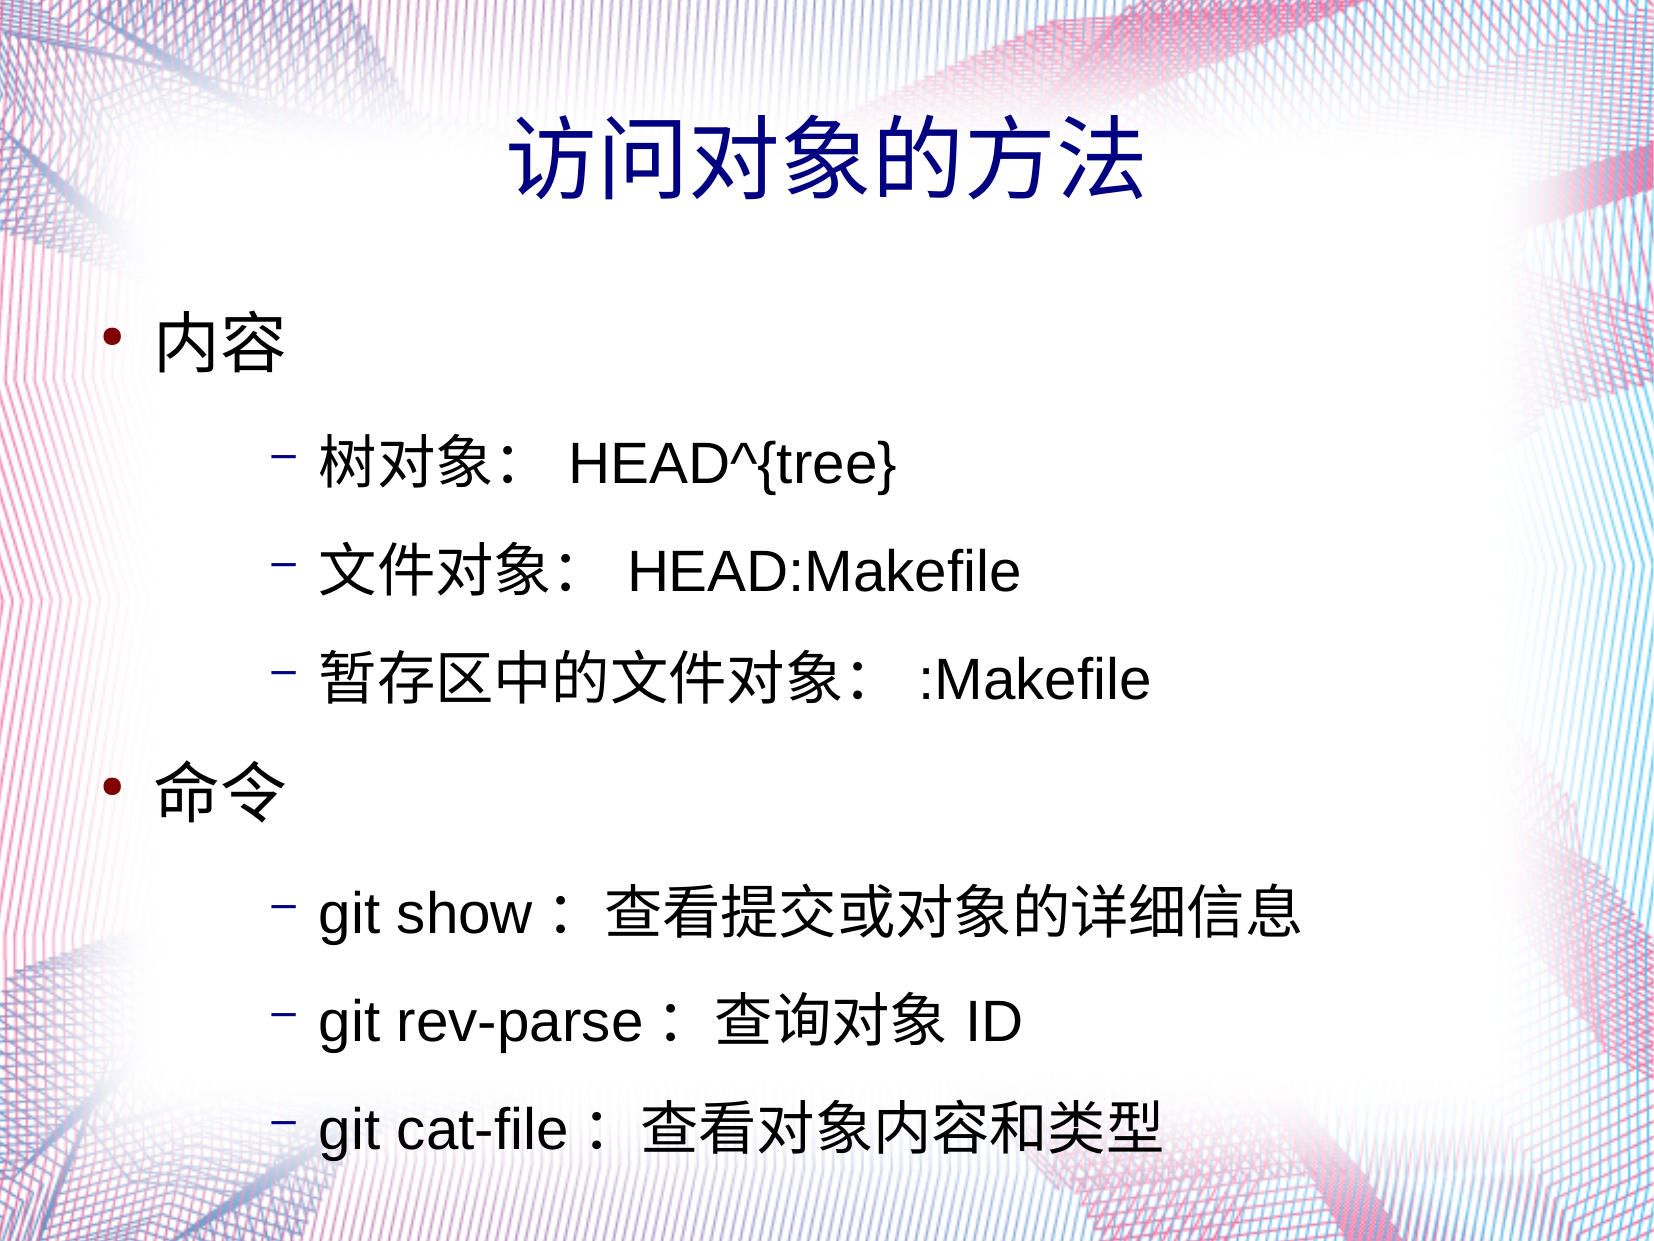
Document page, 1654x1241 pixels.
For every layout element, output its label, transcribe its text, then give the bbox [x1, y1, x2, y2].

title 访问对象的方法 [82, 49, 1571, 257]
picture [0, 0, 1654, 1241]
list 内容 树对象：HEAD^{tree} 文件对象：HEAD:Makefile 暂存区中的文件对象：:Makefile 命令 git show：查看提交或对象的详细信息 git rev-parse：查询对象ID git cat-file：查看对象内容和类型 [82, 290, 1571, 1119]
